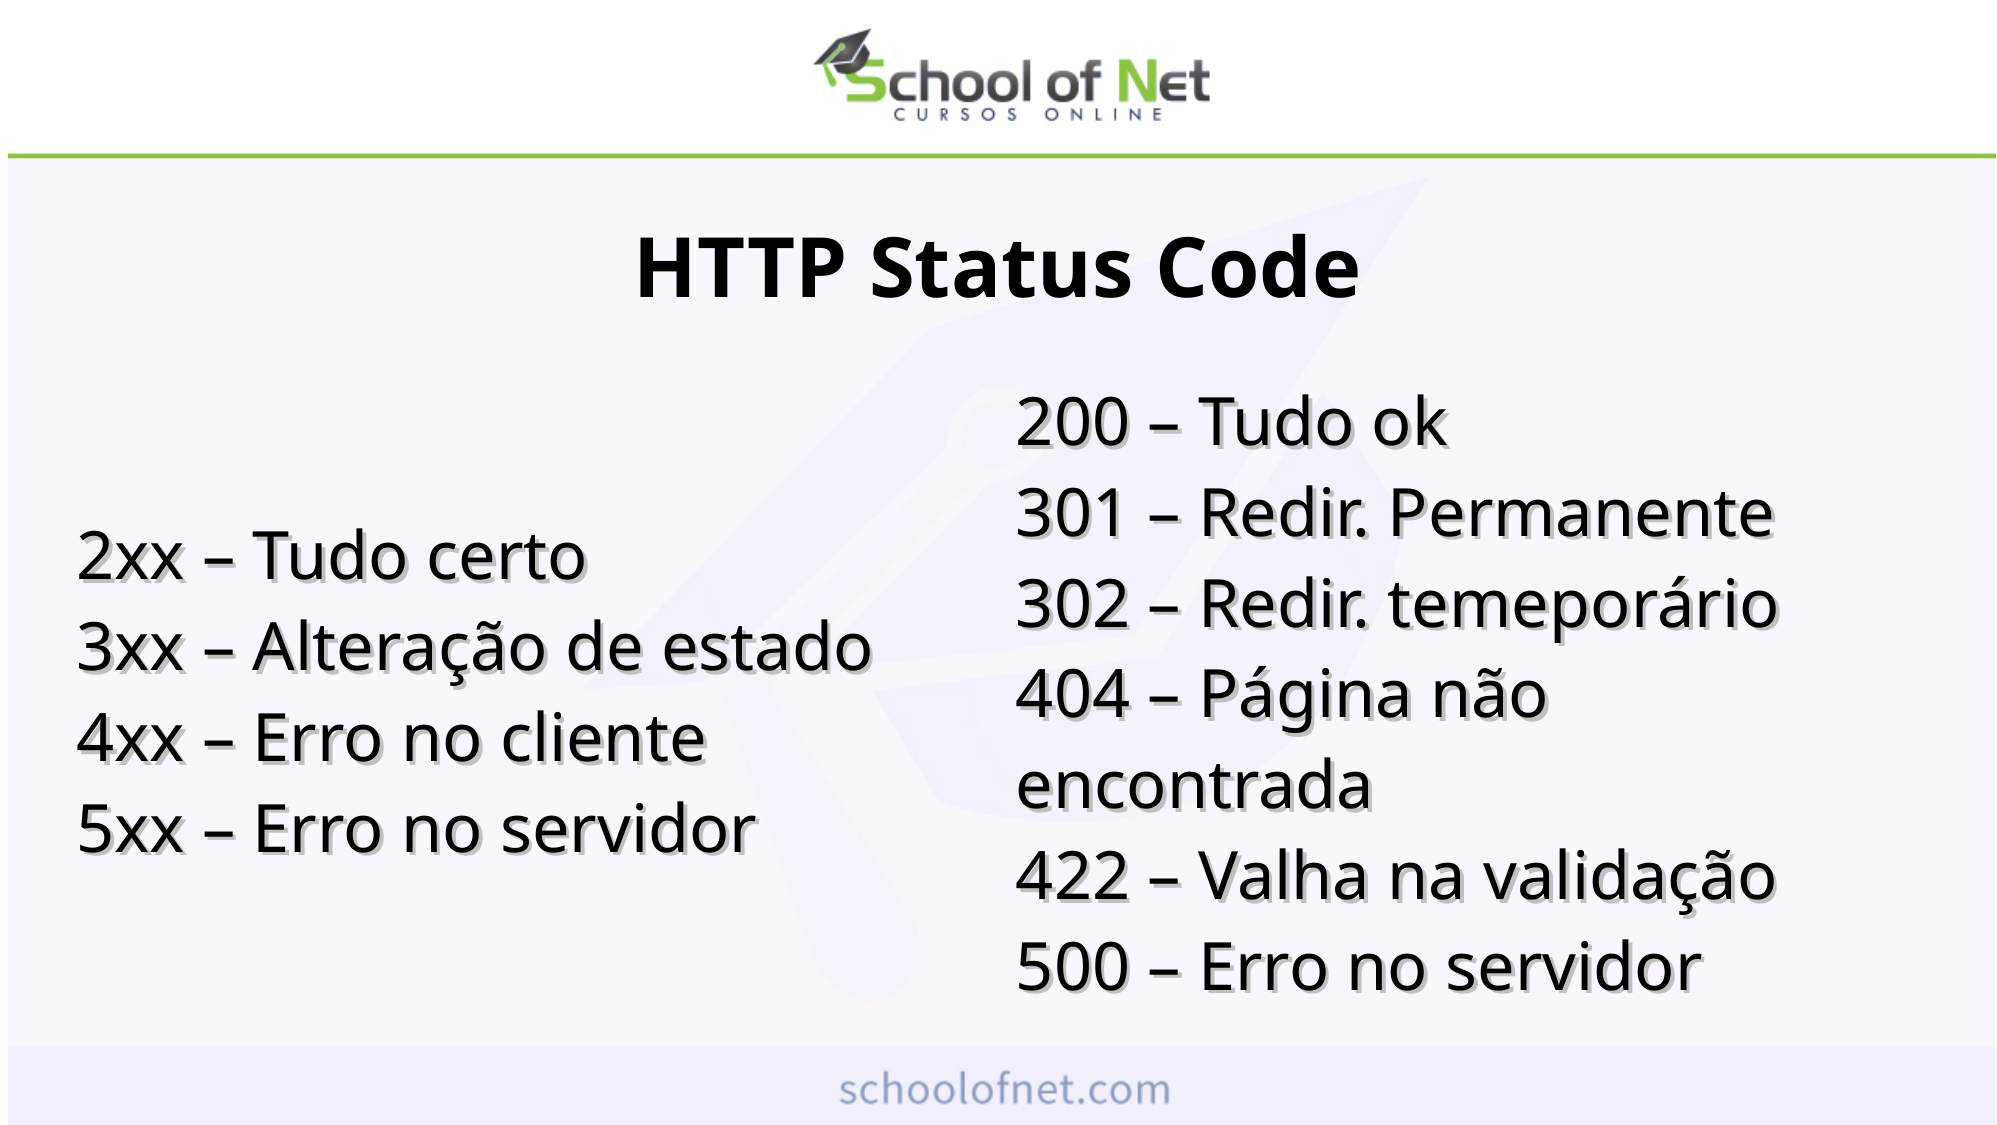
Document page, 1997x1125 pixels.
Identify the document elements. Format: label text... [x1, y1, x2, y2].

title HTTP Status Code [99, 171, 1897, 360]
text_box 2xx – Tudo certo 3xx – Alteração de estado 4xx – Erro no cliente 5xx – Erro no servidor [76, 376, 957, 1004]
picture [7, 5, 1997, 1125]
subtitle 200 – Tudo ok 301 – Redir. Permanente 302 – Redir. temeporário 404 – Página não encontrada 422 – Valha na validação 500 – Erro no servidor [1015, 377, 1897, 1006]
